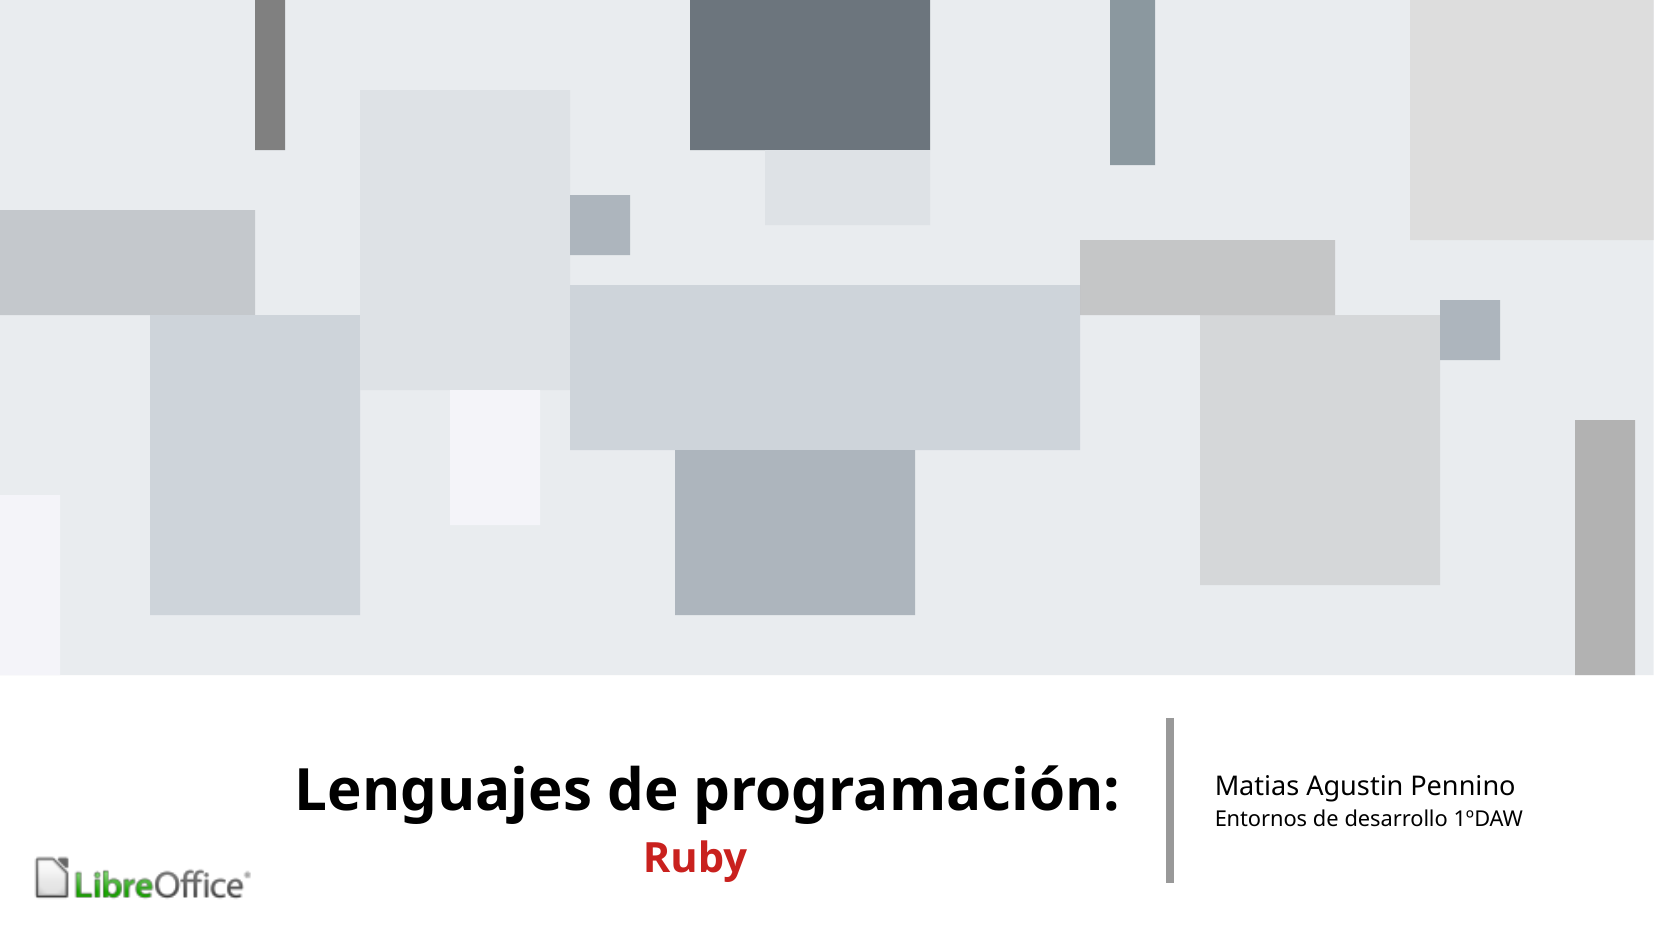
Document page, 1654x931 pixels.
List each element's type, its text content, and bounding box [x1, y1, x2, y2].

text_box Lenguajes de programación: Ruby [265, 740, 1136, 892]
picture [30, 852, 256, 903]
text_box Matias Agustin Pennino Entornos de desarrollo 1ºDAW [1200, 759, 1591, 916]
